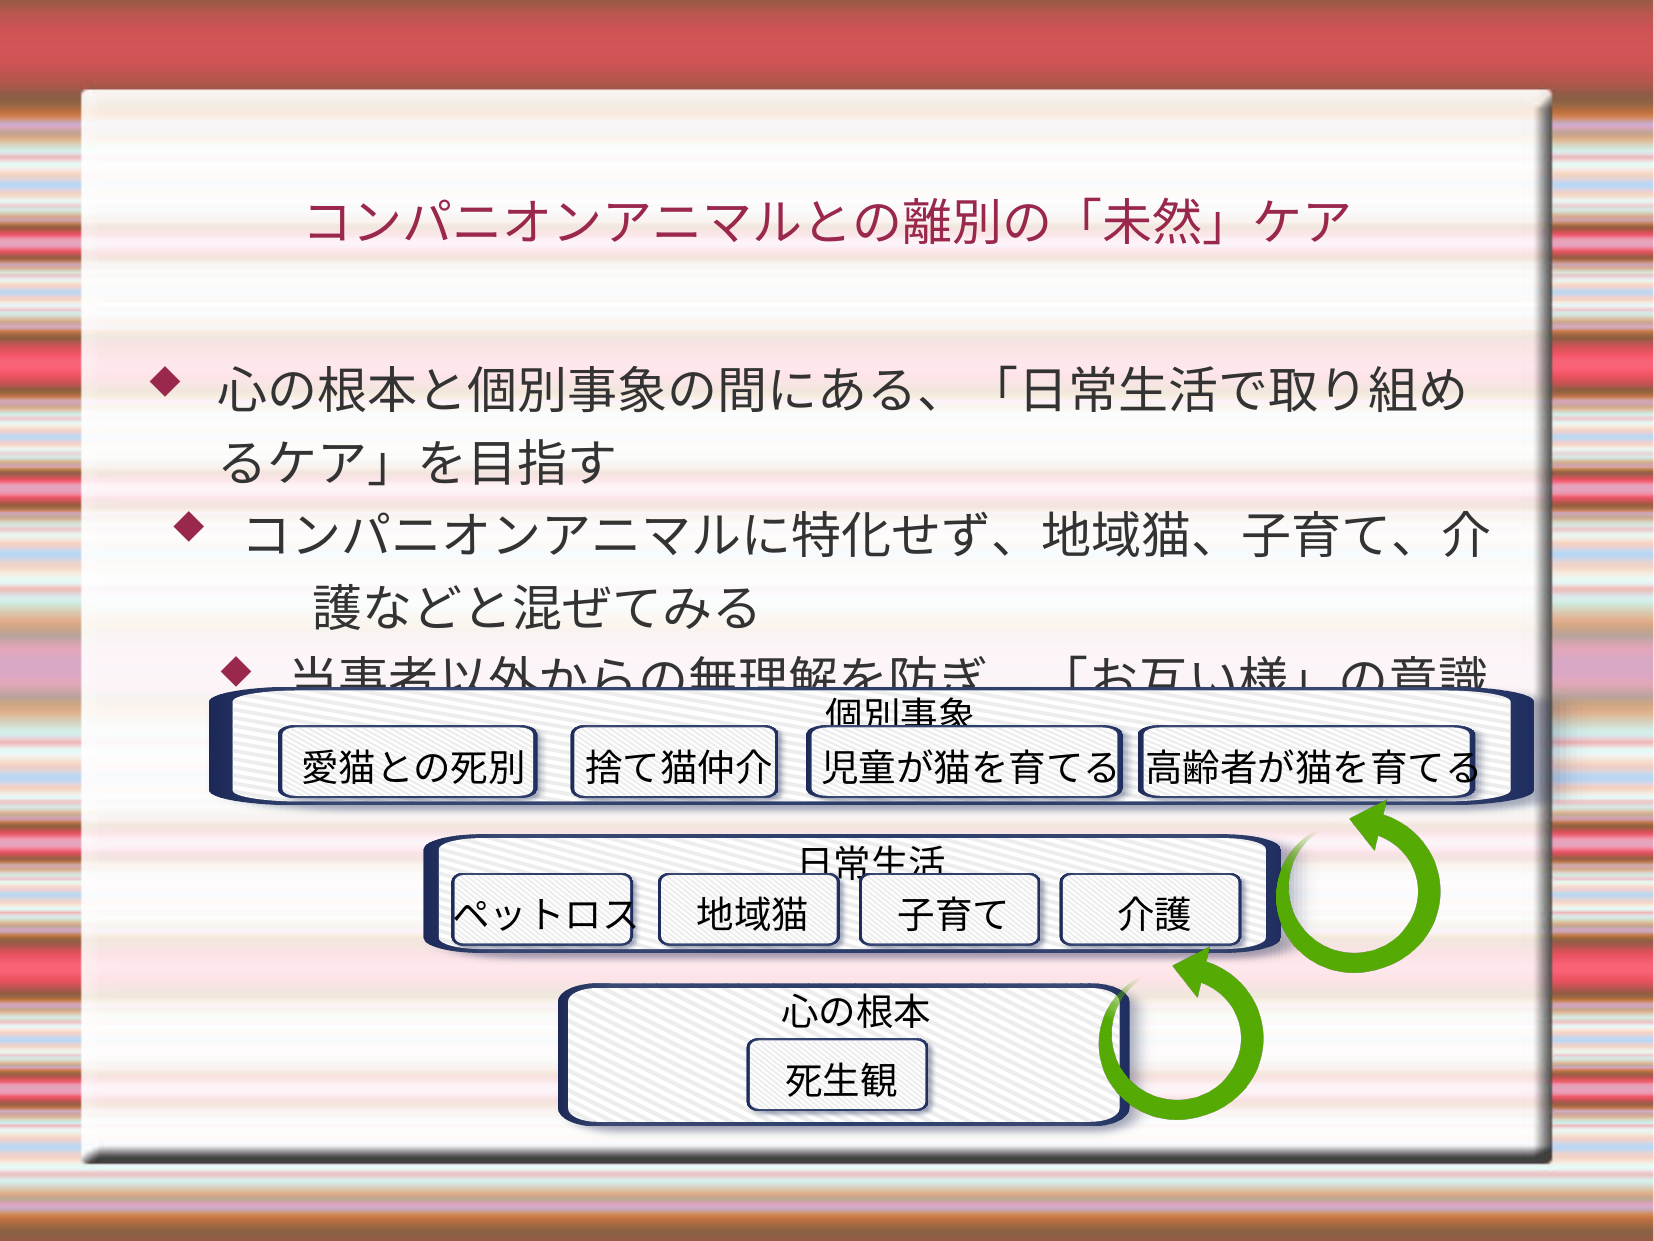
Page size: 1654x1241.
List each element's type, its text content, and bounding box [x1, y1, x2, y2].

list 心の根本と個別事象の間にある、「日常生活で取り組めるケア」を目指す コンパニオンアニマルに特化せず、地域猫、子育て、介護などと混ぜてみる 当事者以外からの無理解を防ぎ、「お互い様」の意識を醸成する [134, 350, 1516, 651]
picture [0, 0, 1654, 1241]
title コンパニオンアニマルとの離別の「未然」ケア [121, 114, 1534, 322]
